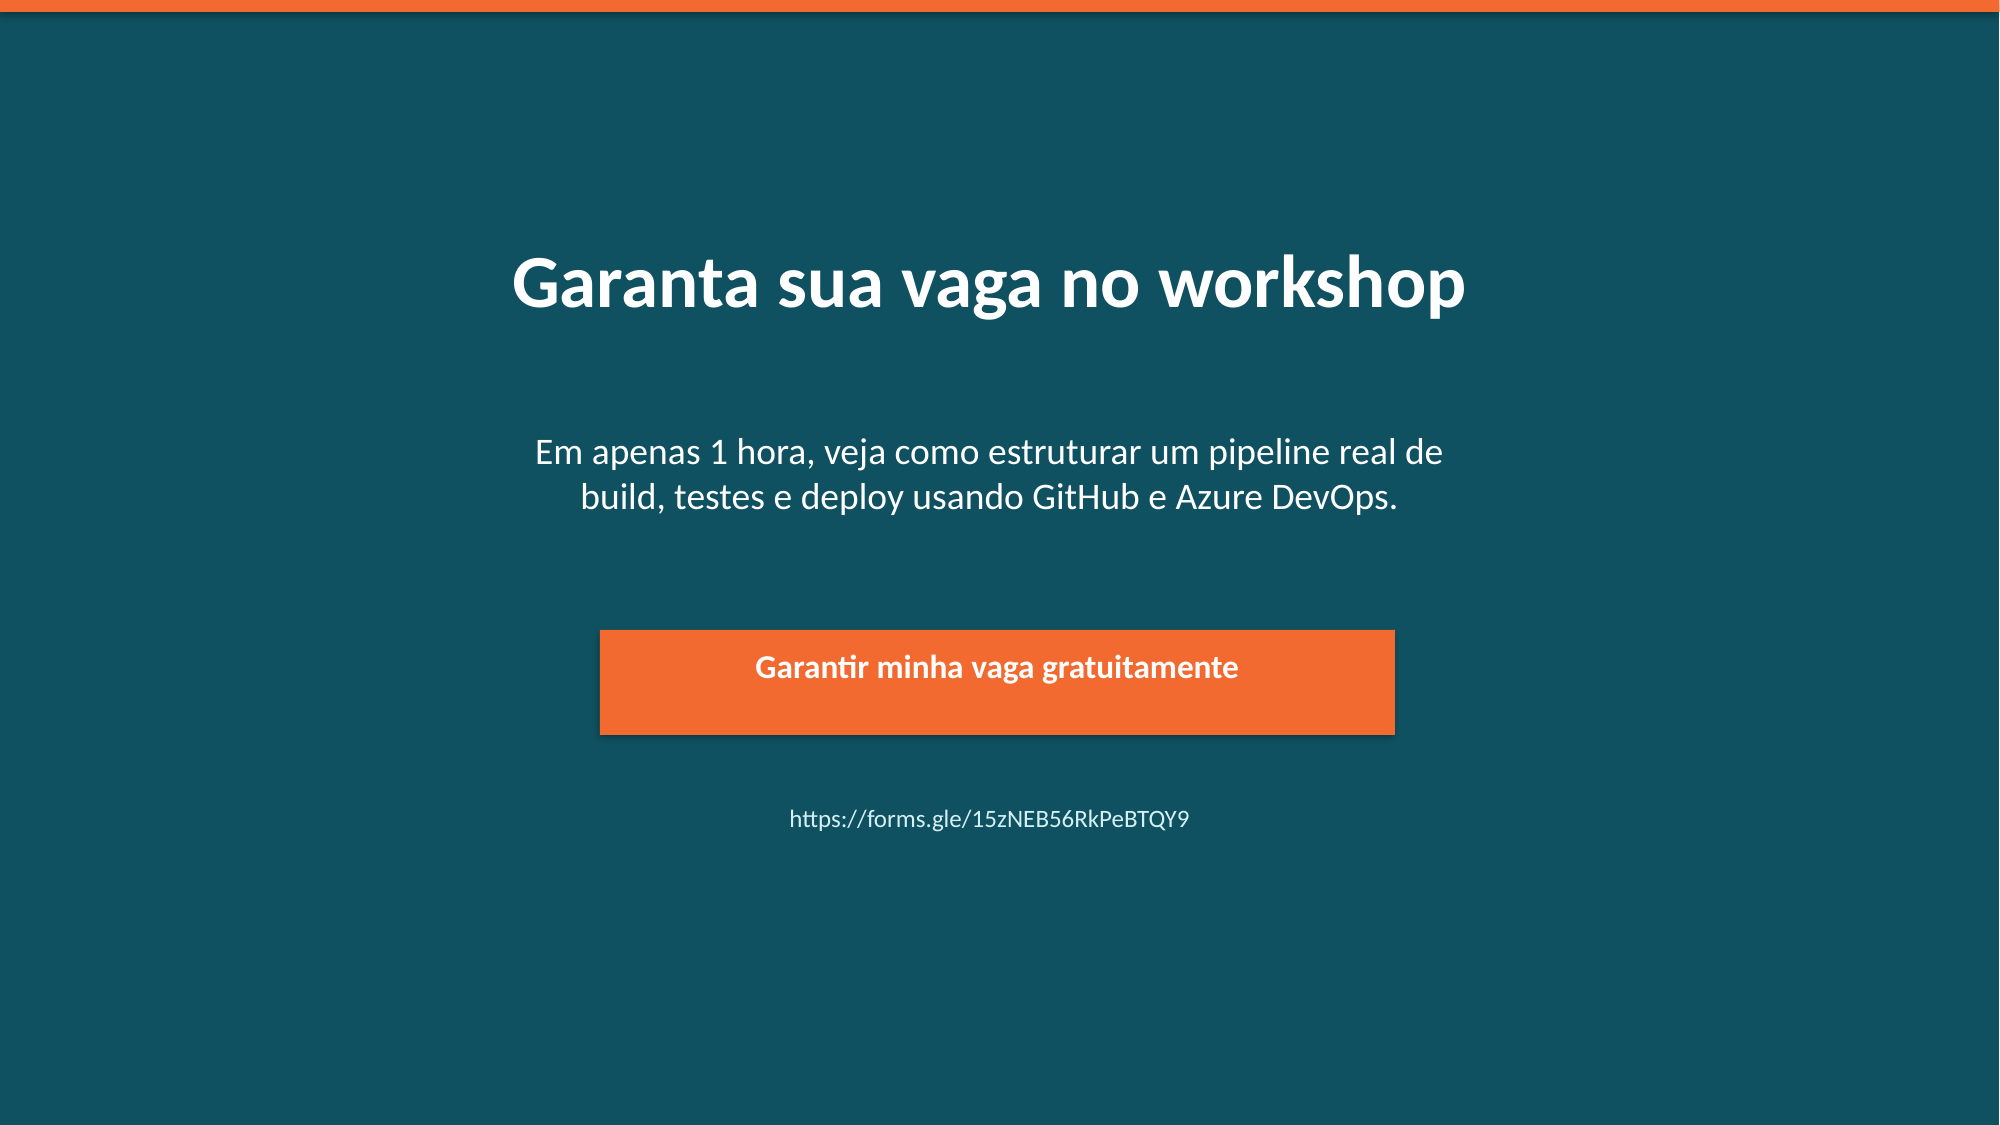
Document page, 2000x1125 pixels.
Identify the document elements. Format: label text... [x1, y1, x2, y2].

text_box Garantir minha vaga gratuitamente [607, 637, 1388, 693]
text_box [0, 0, 2000, 12]
text_box Garanta sua vaga no workshop [89, 224, 1890, 330]
text_box https://forms.gle/15zNEB56RkPeBTQY9 [89, 795, 1890, 840]
text_box Em apenas 1 hora, veja como estruturar um pipeline real de build, testes e deploy usando GitHub e Azure DevOps. [89, 419, 1890, 525]
text_box [599, 629, 1395, 735]
